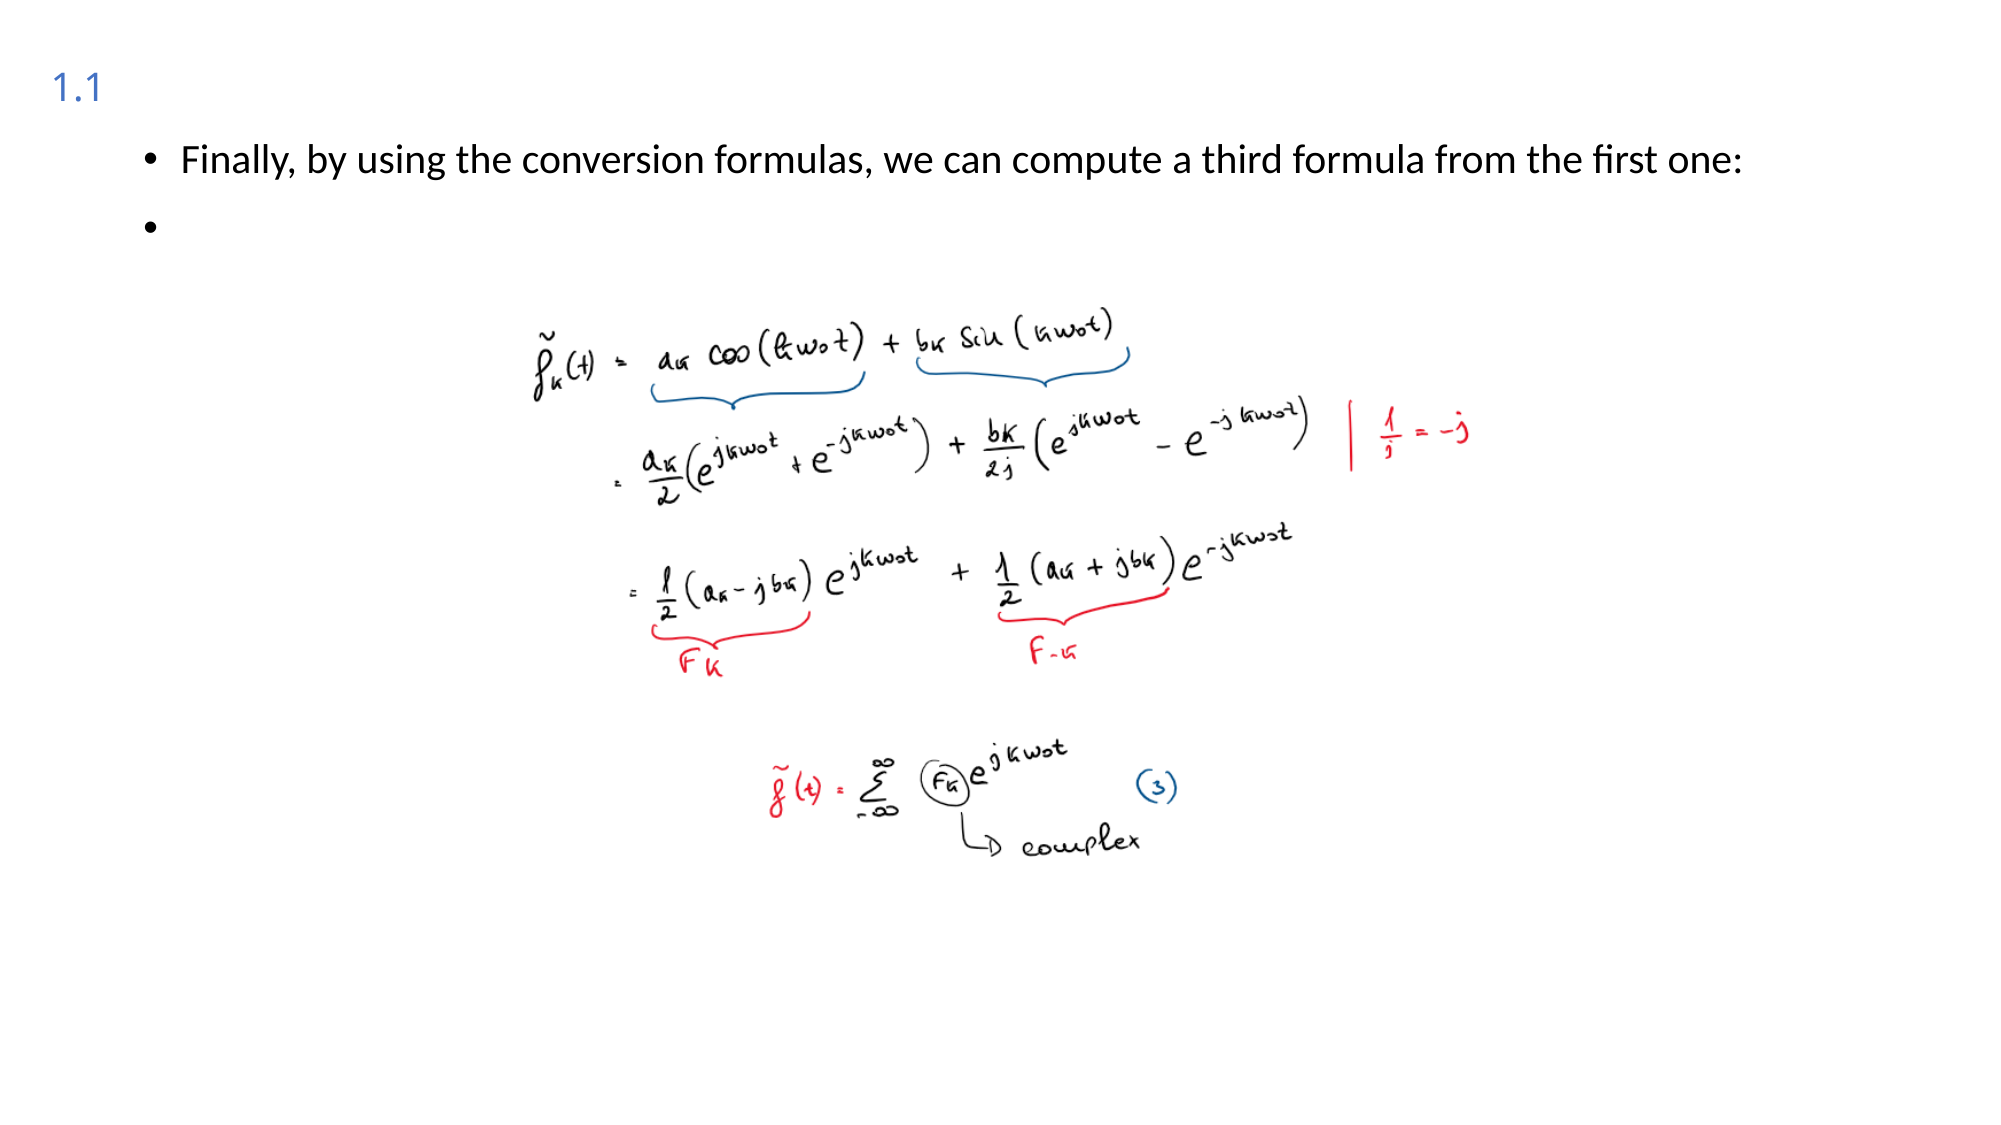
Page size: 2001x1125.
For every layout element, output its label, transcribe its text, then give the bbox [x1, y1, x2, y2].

picture [502, 298, 1498, 888]
list Finally, by using the conversion formulas, we can compute a third formula from the first one: [128, 130, 1854, 1057]
text_box 1.1 [35, 46, 129, 131]
